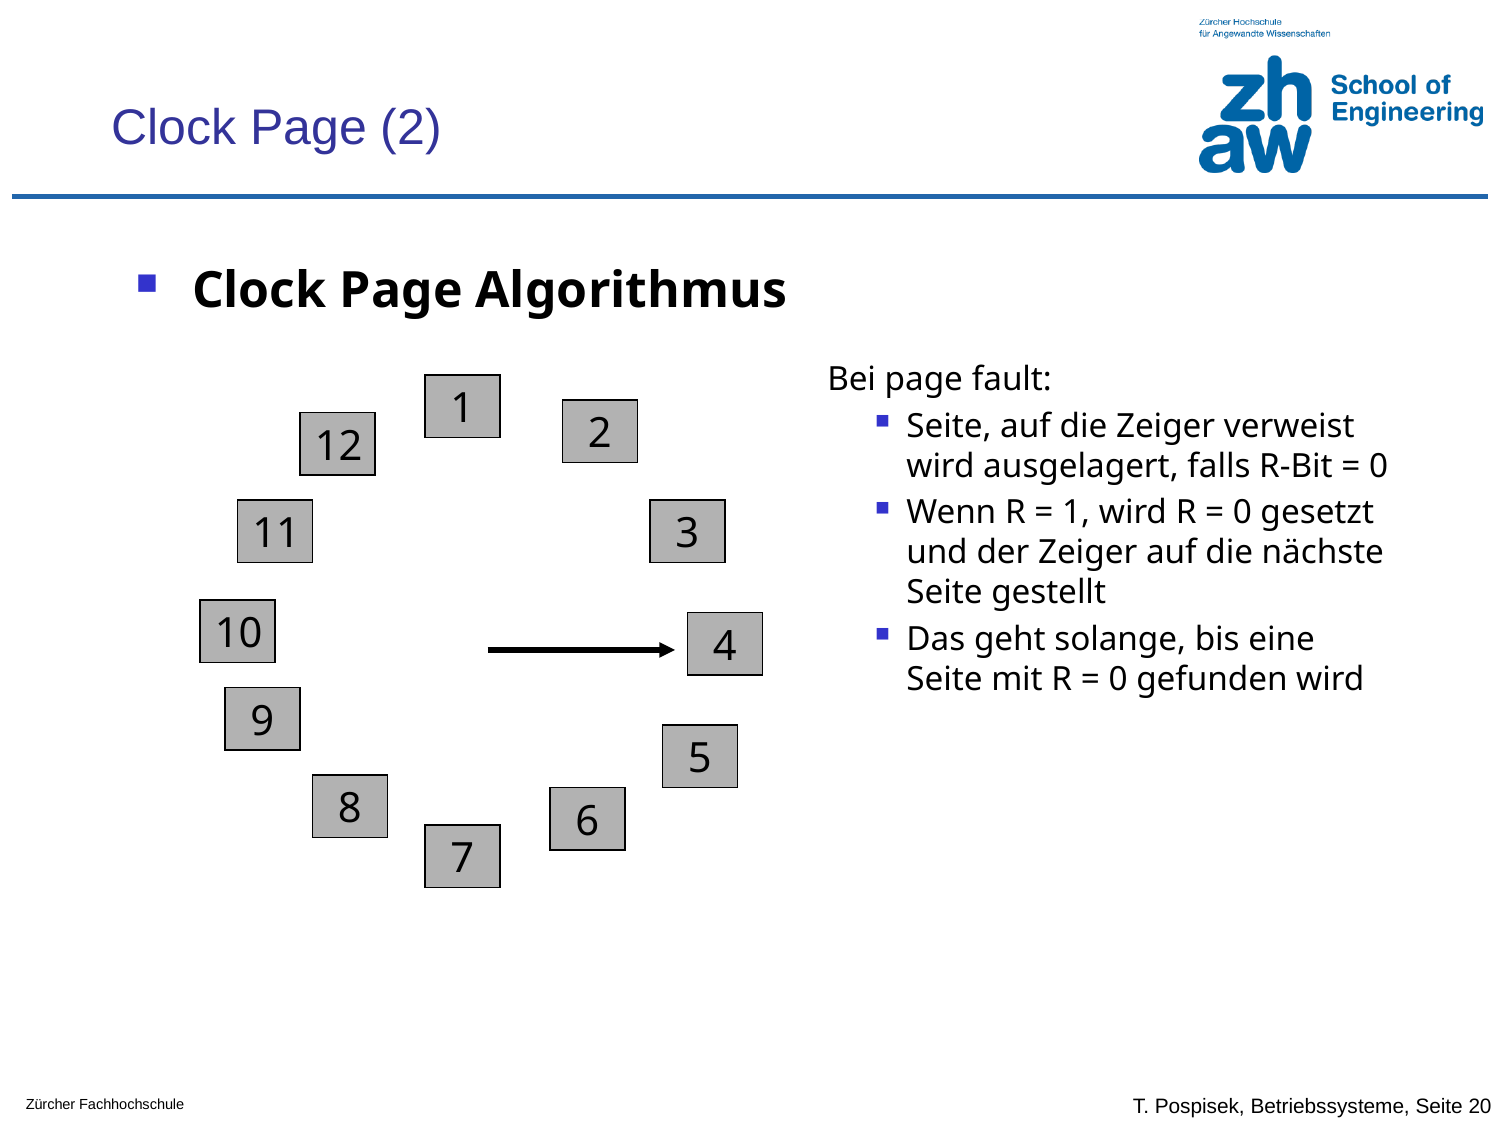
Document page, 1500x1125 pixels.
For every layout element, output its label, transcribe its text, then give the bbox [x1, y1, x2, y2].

text_box 4 [687, 612, 763, 675]
text_box 10 [199, 599, 275, 663]
text_box 12 [299, 412, 375, 475]
text_box 1 [424, 374, 500, 438]
picture [1199, 19, 1483, 173]
text_box 2 [562, 399, 638, 463]
title Clock Page (2) [96, 50, 1375, 163]
text_box 6 [549, 787, 625, 850]
text_box Bei page fault: Seite, auf die Zeiger verweist wird ausgelagert, falls R-Bit = 0 Wenn R = 1, wird R = 0 gesetzt und der Zeiger auf die nächste Seite gestellt Das geht solange, bis eine Seite mit R = 0 gefunden wird [812, 349, 1405, 800]
text_box 5 [662, 724, 738, 788]
text_box 8 [312, 774, 388, 838]
text_box 11 [237, 499, 313, 563]
text_box 3 [649, 499, 725, 563]
list Clock Page Algorithmus [120, 249, 1463, 988]
text_box 7 [424, 824, 500, 888]
text_box 9 [224, 687, 300, 750]
